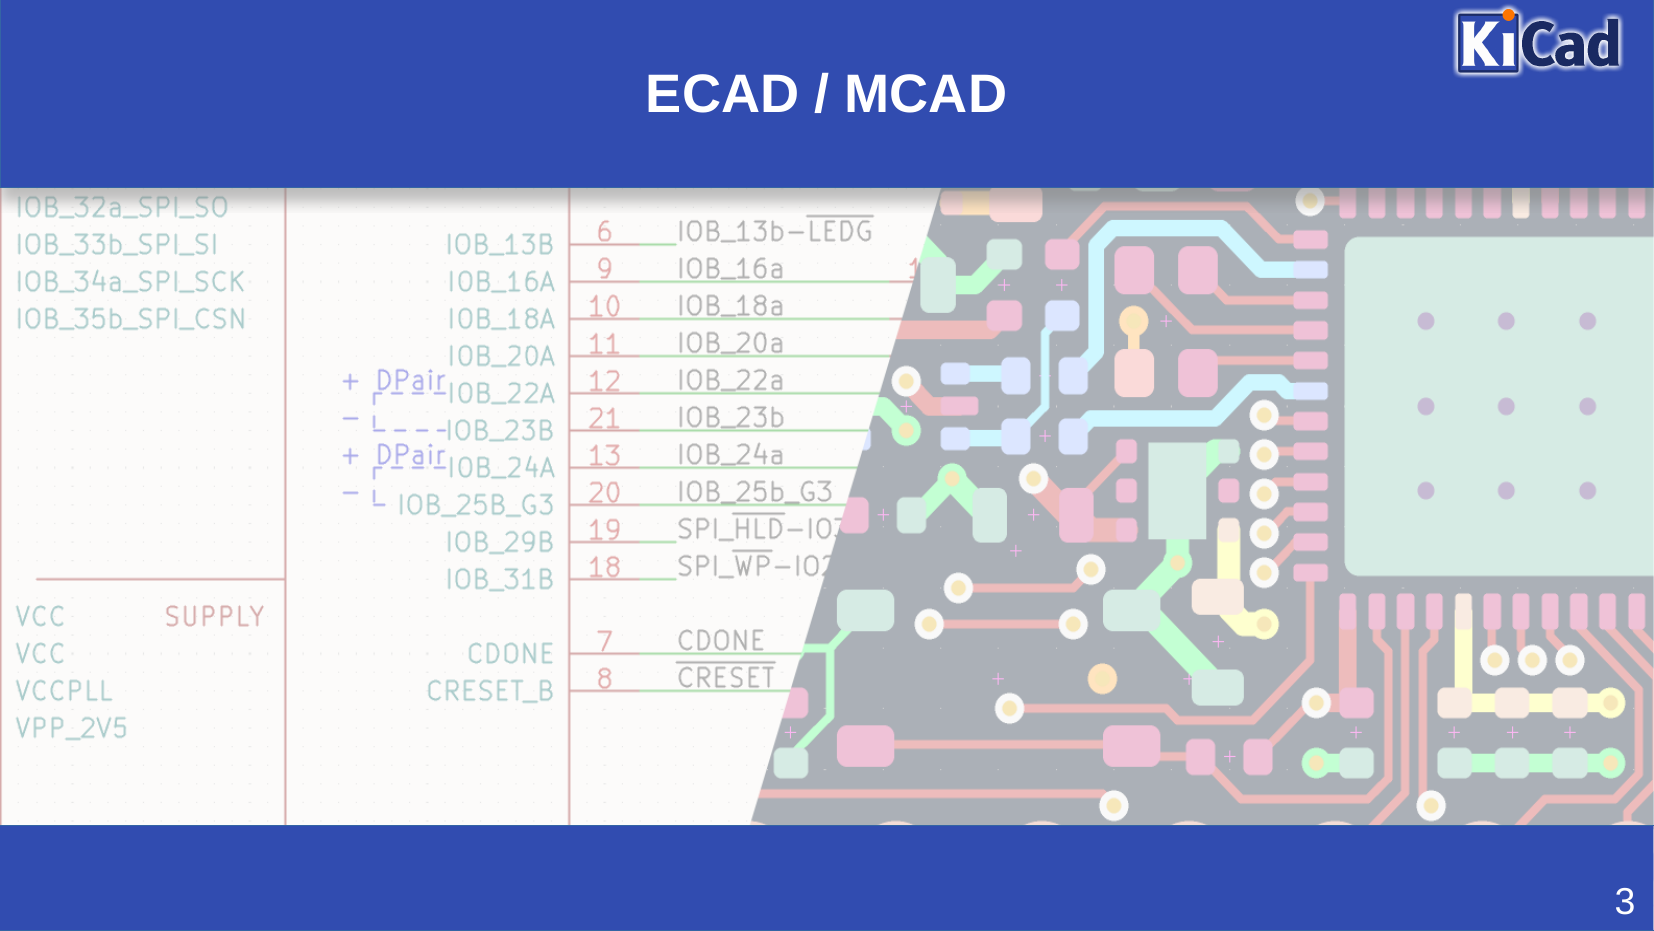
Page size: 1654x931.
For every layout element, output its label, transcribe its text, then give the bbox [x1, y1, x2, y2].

text_box [0, 825, 1654, 931]
text_box ECAD / MCAD [0, 0, 1654, 188]
text_box <number> [1387, 873, 1651, 931]
table_header [1101, 848, 1624, 905]
picture [1412, 0, 1654, 92]
picture [0, 188, 1654, 825]
table_header [578, 848, 1101, 905]
table_header [55, 848, 578, 905]
text_box [1162, 188, 1651, 226]
